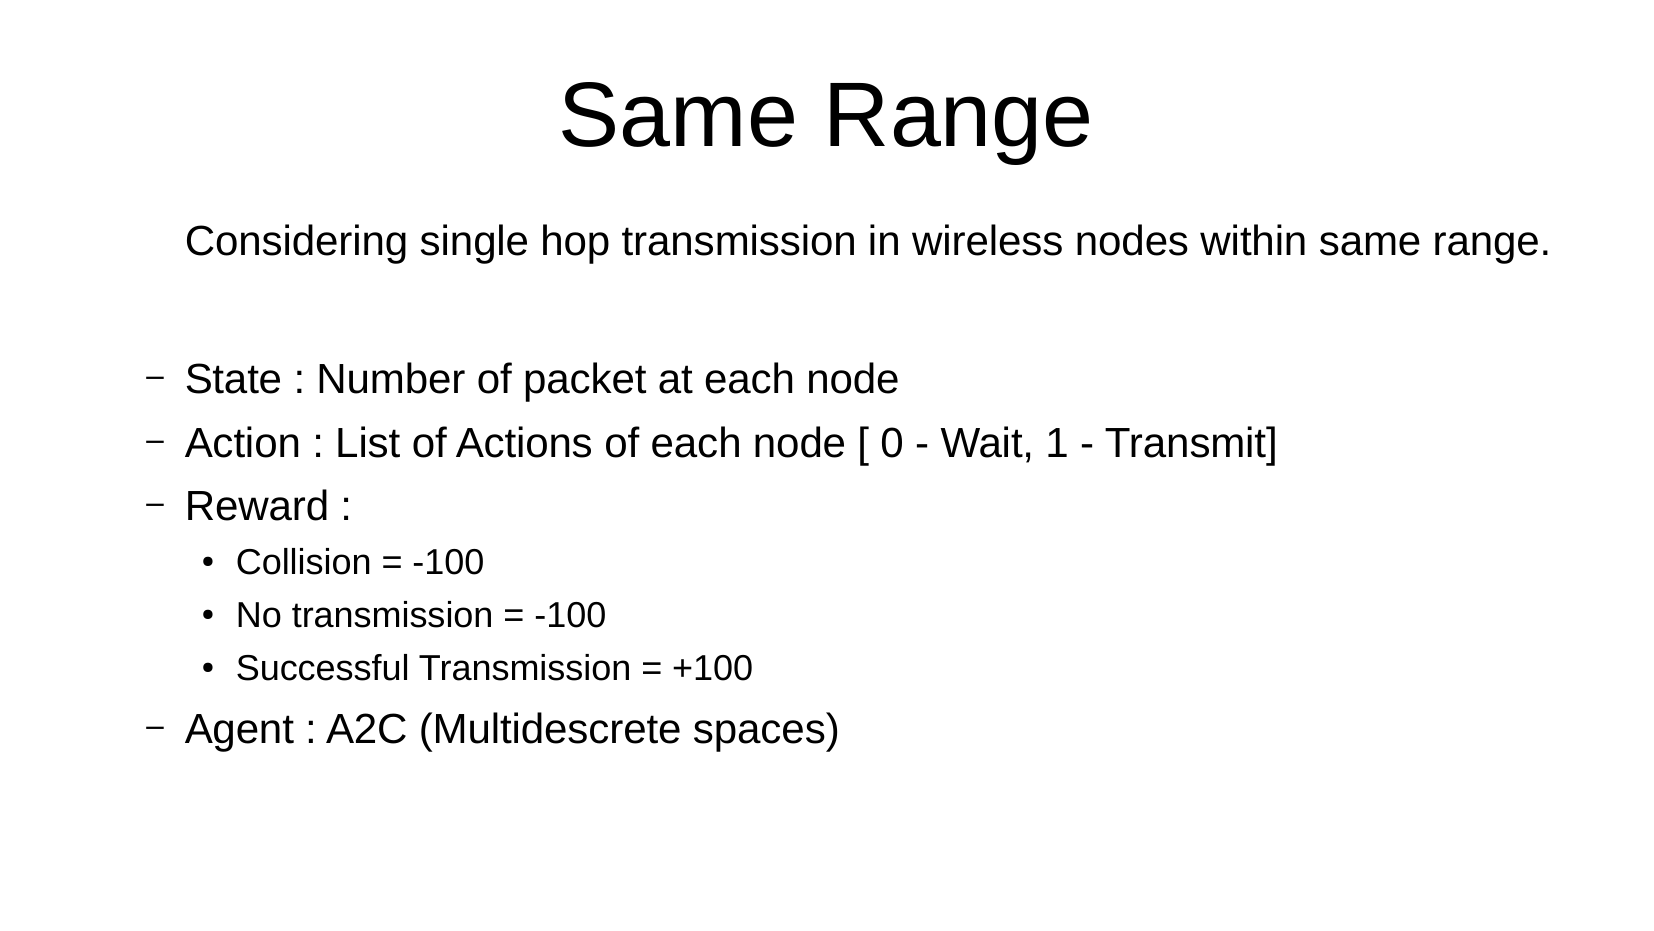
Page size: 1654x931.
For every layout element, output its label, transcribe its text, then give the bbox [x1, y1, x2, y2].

title Same Range [82, 37, 1571, 193]
list Considering single hop transmission in wireless nodes within same range. State : Number of packet at each node Action : List of Actions of each node [ 0 - Wait, 1 - Transmit] Reward : Collision = -100 No transmission = -100 Successful Transmission = +100 Agent : A2C (Multidescrete spaces) [82, 217, 1571, 758]
